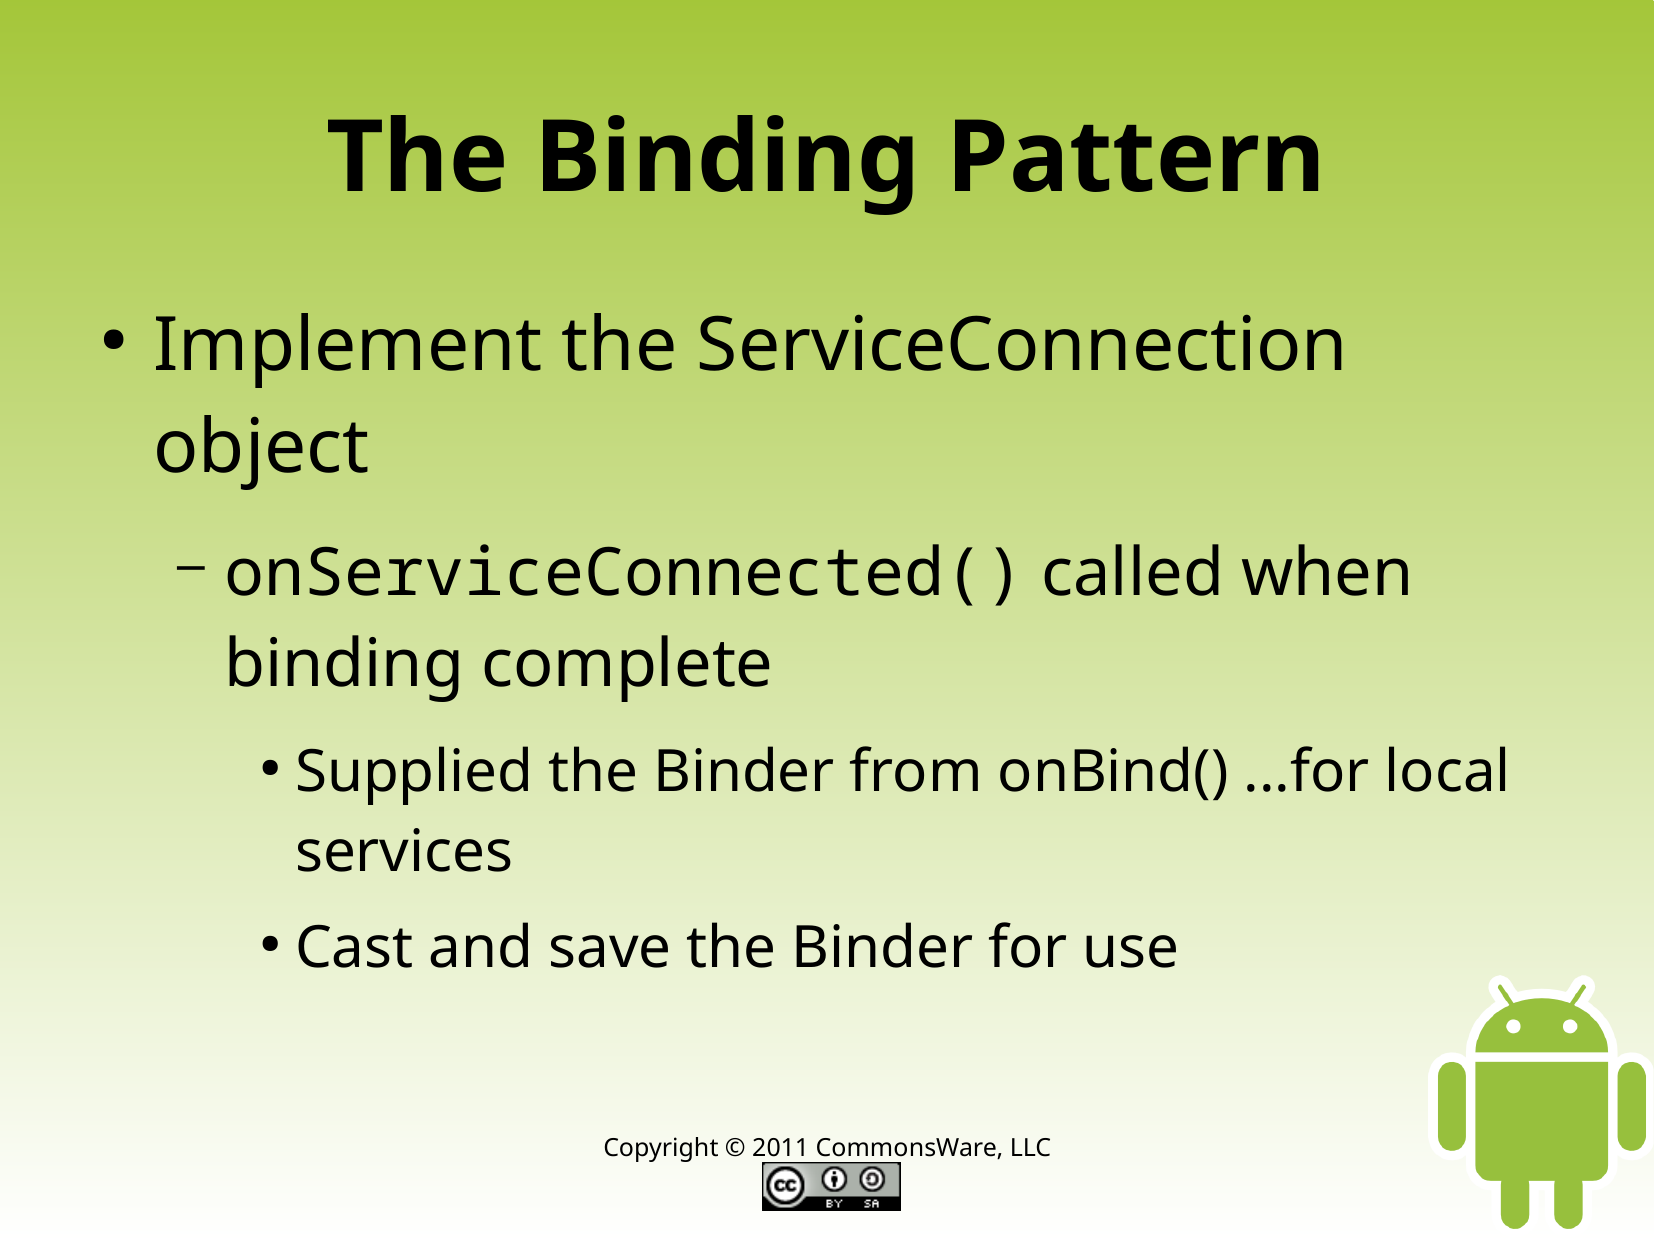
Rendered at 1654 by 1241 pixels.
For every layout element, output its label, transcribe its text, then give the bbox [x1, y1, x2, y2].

title The Binding Pattern [82, 49, 1571, 257]
picture [762, 1162, 901, 1211]
picture [1428, 975, 1654, 1238]
list Implement the ServiceConnection object onServiceConnected() called when binding complete Supplied the Binder from onBind() ...for local services Cast and save the Binder for use [82, 290, 1571, 1109]
